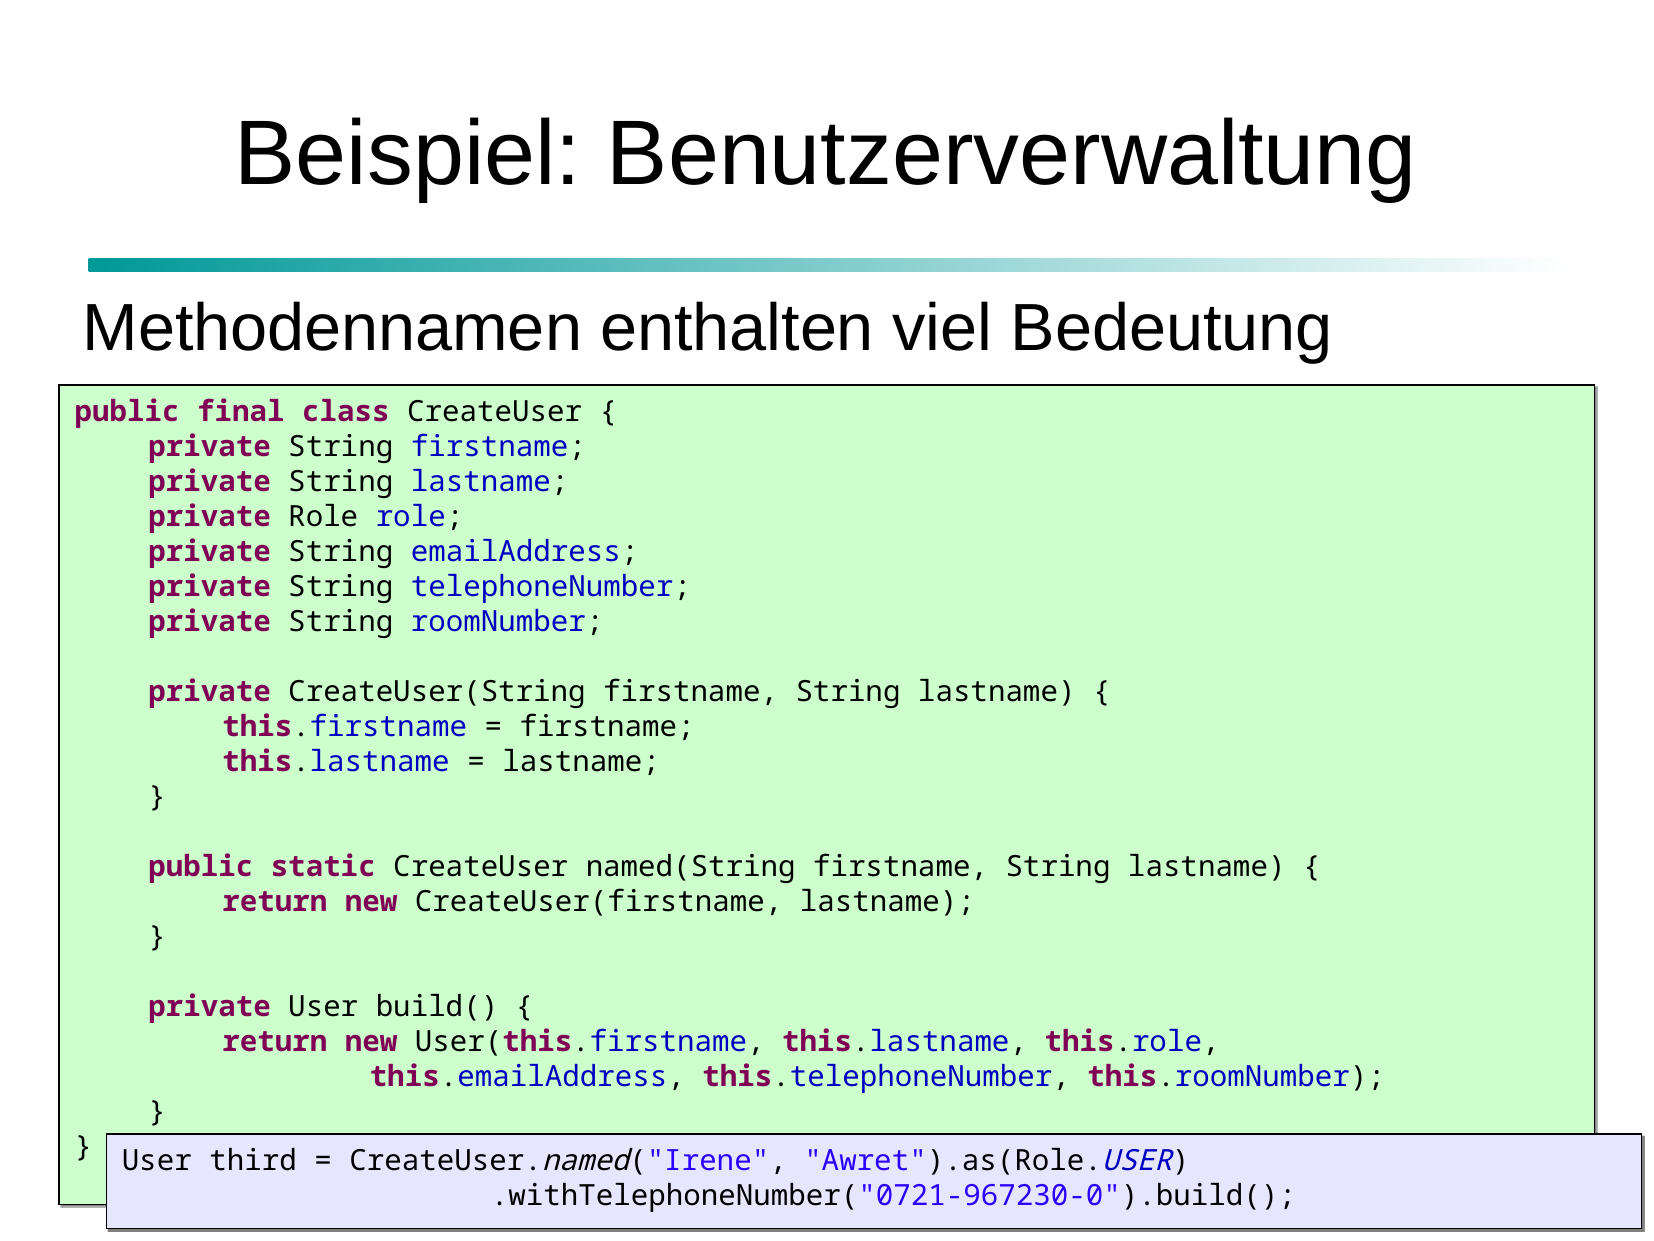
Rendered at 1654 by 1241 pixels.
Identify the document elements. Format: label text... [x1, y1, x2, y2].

list Methodennamen enthalten viel Bedeutung [82, 290, 1571, 384]
text_box User third = CreateUser.named("Irene", "Awret").as(Role.USER) .withTelephoneNumber("0721-967230-0").build(); [106, 1133, 1642, 1229]
text_box public final class CreateUser { private String firstname; private String lastname; private Role role; private String emailAddress; private String telephoneNumber; private String roomNumber; private CreateUser(String firstname, String lastname) { this.firstname = firstname; this.lastname = lastname; } public static CreateUser named(String firstname, String lastname) { return new CreateUser(firstname, lastname); } private User build() { return new User(this.firstname, this.lastname, this.role, this.emailAddress, this.telephoneNumber, this.roomNumber); } } [59, 384, 1595, 1205]
title Beispiel: Benutzerverwaltung [82, 49, 1571, 257]
